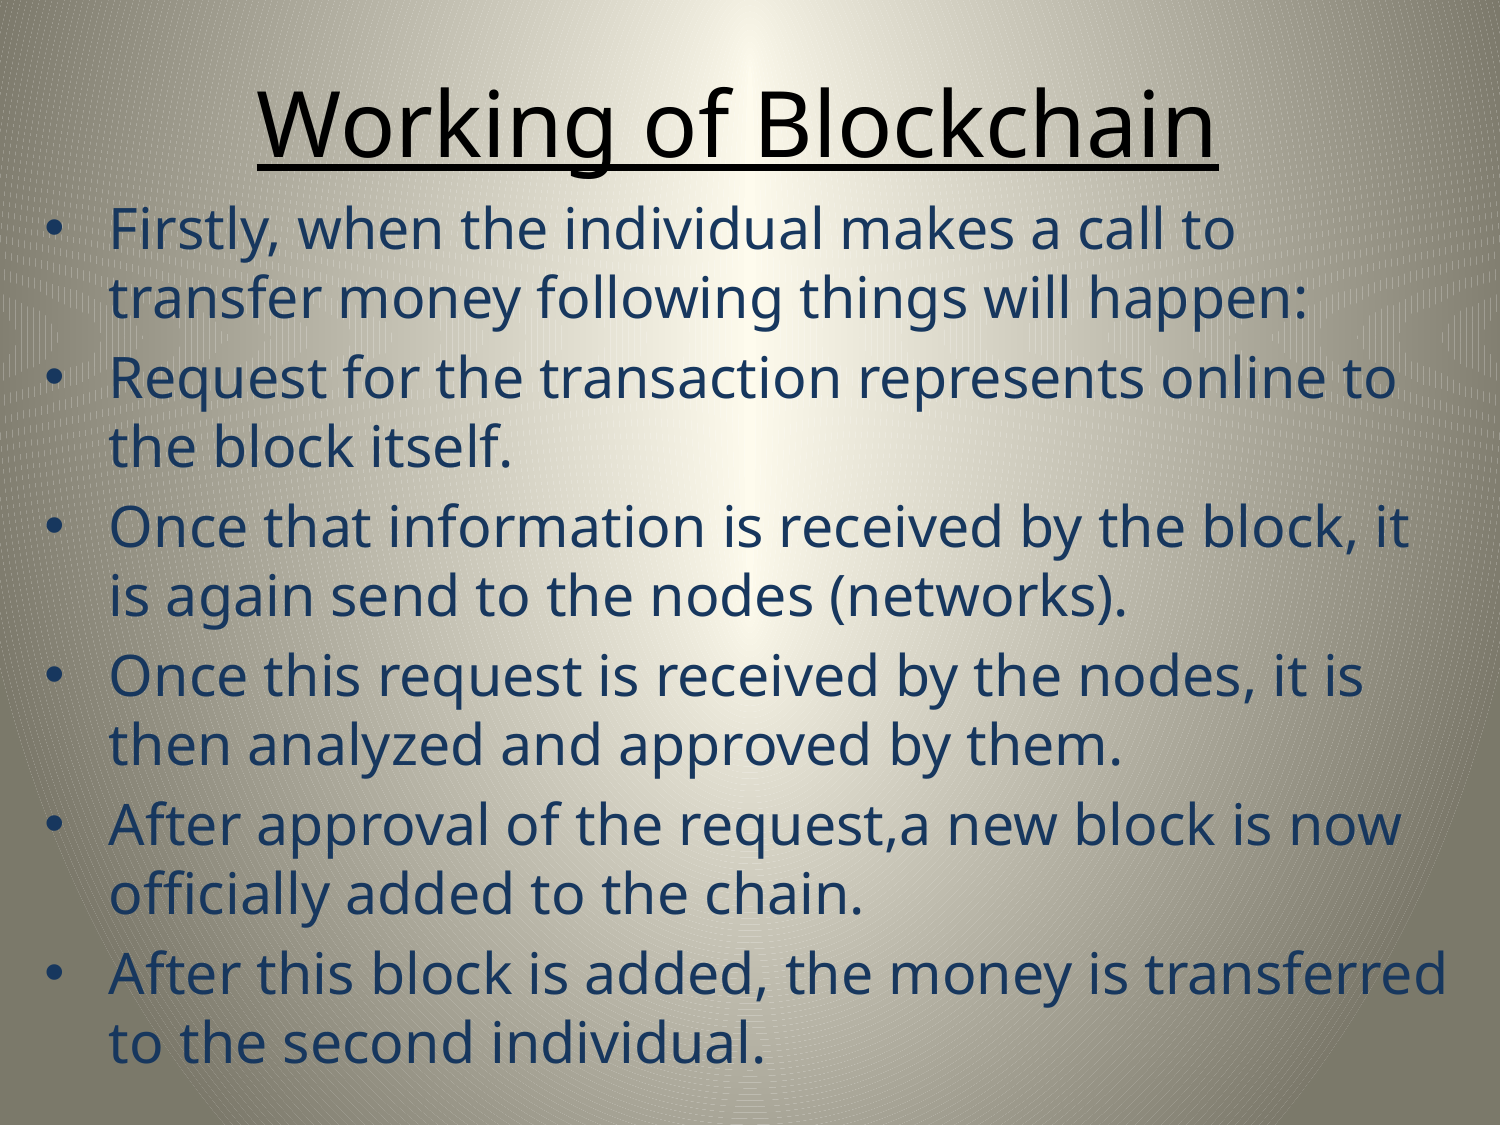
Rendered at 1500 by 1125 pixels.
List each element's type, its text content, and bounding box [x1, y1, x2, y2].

title Working of Blockchain [100, 0, 1376, 184]
subtitle Firstly, when the individual makes a call to transfer money following things will happen: Request for the transaction represents online to the block itself. Once that information is received by the block, it is again send to the nodes (networks). Once this request is received by the nodes, it is then analyzed and approved by them. After approval of the request,a new block is now officially added to the chain. After this block is added, the money is transferred to the second individual. [29, 184, 1471, 1094]
